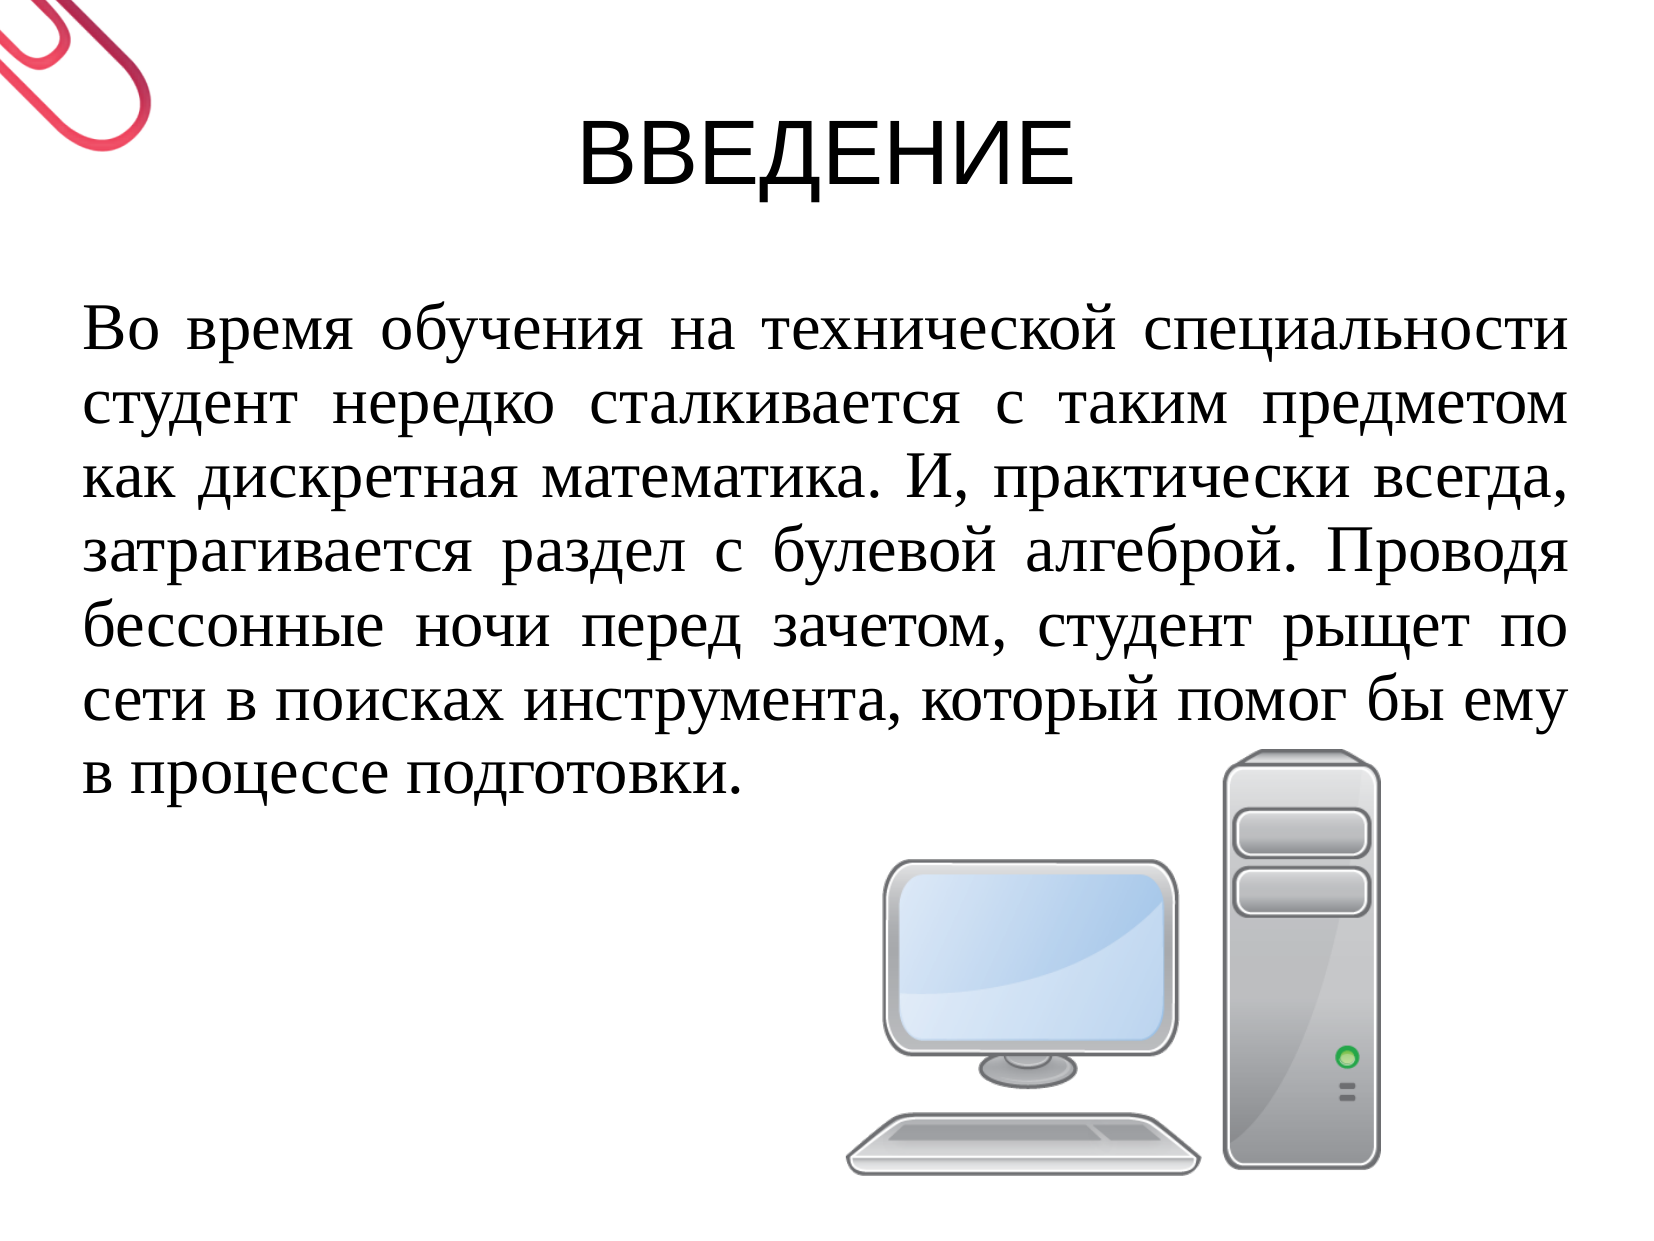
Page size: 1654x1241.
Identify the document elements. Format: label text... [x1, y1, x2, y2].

picture [825, 749, 1381, 1197]
picture [0, 0, 256, 256]
list Во время обучения на технической специальности студент нередко сталкивается с таким предметом как дискретная математика. И, практически всегда, затрагивается раздел с булевой алгеброй. Проводя бессонные ночи перед зачетом, студент рыщет по сети в поисках инструмента, который помог бы ему в процессе подготовки. [82, 290, 1571, 1010]
title ВВЕДЕНИЕ [82, 49, 1571, 257]
